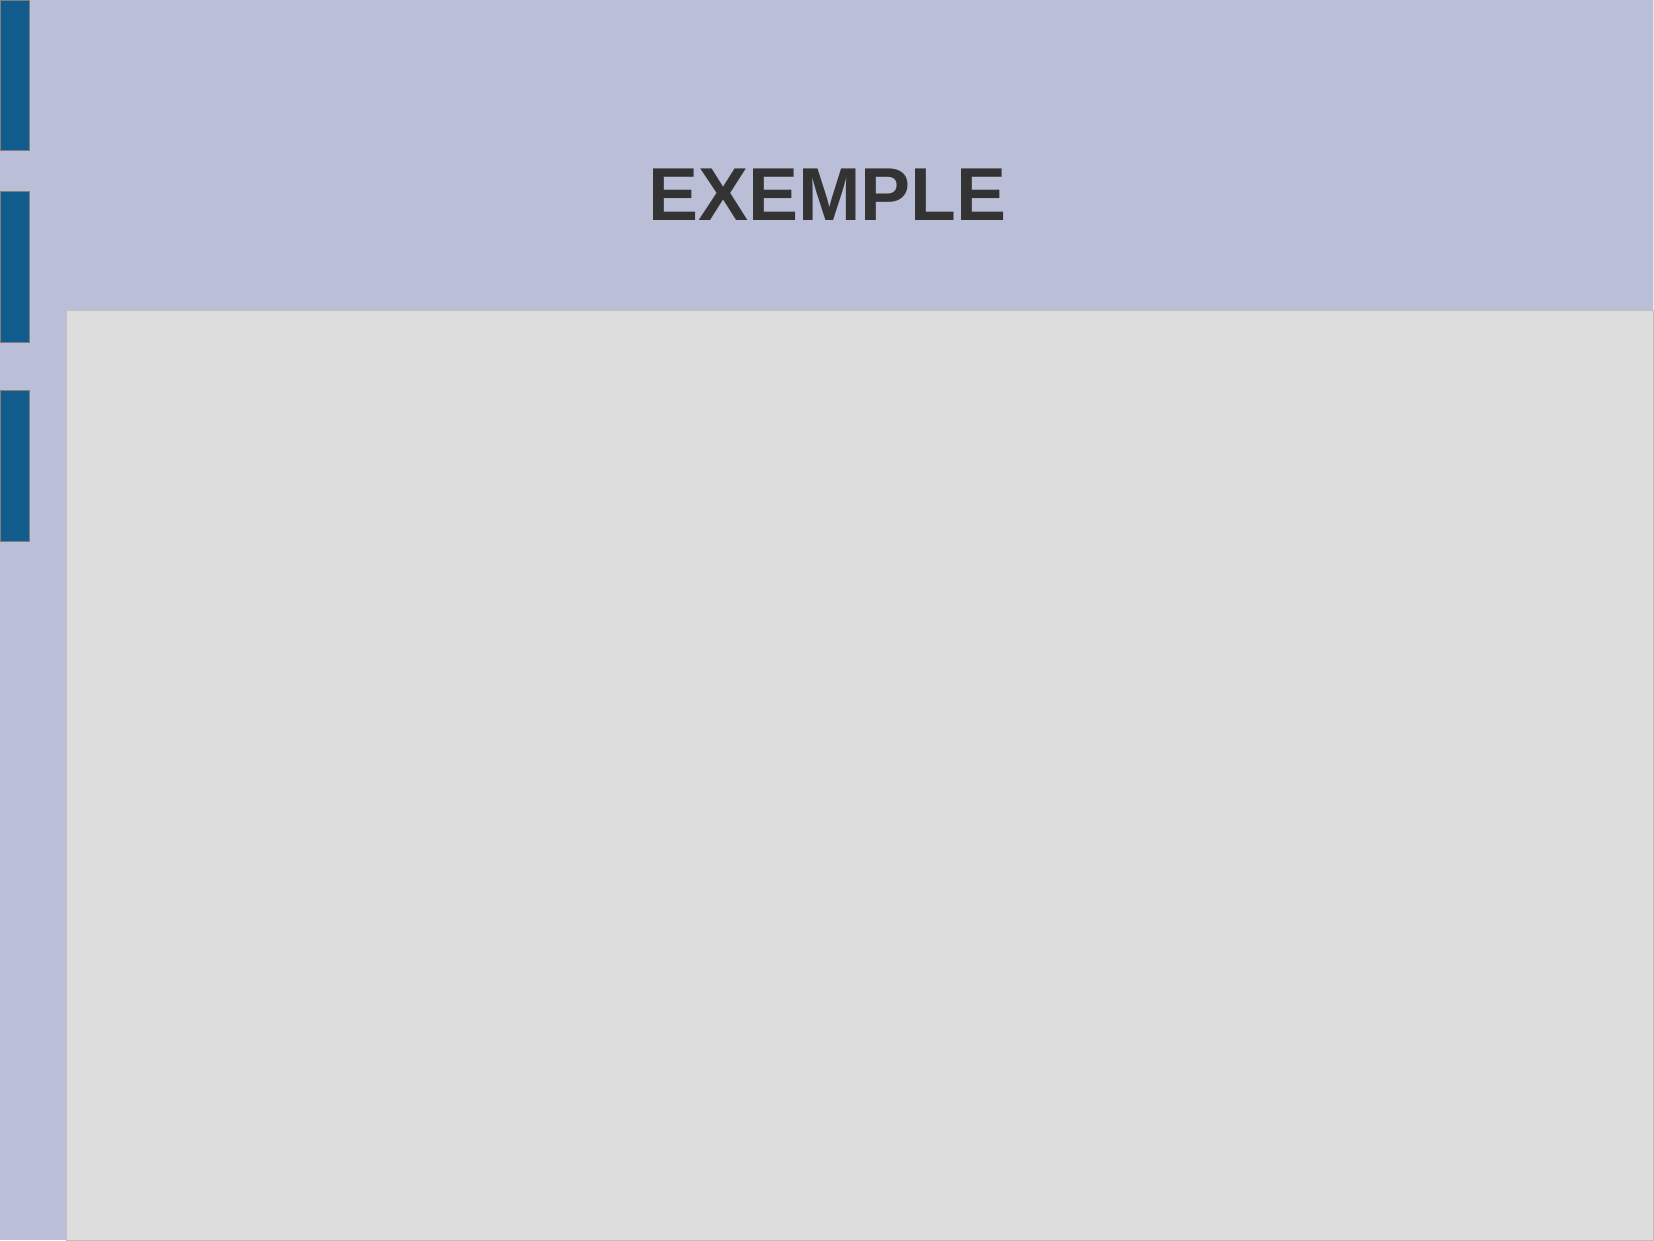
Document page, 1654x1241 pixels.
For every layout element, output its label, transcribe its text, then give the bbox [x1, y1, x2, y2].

title EXEMPLE [121, 91, 1534, 299]
